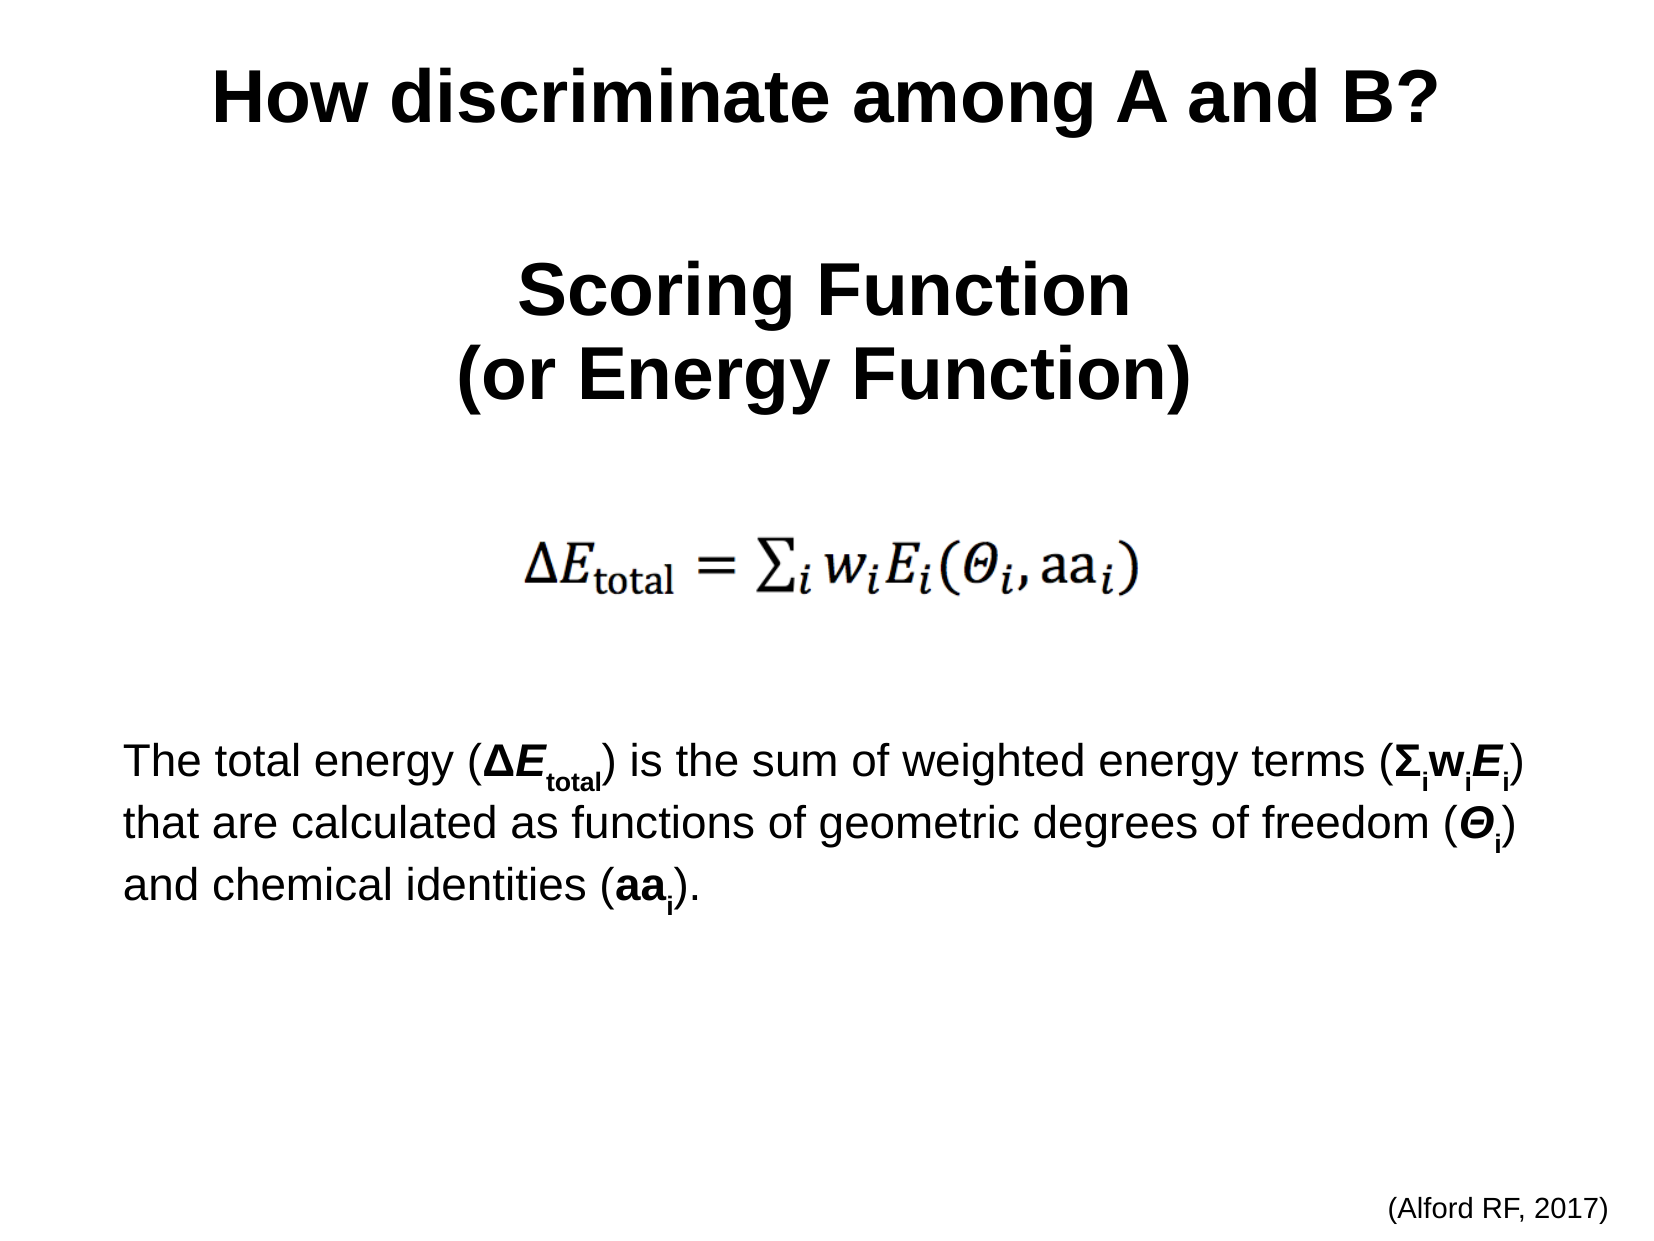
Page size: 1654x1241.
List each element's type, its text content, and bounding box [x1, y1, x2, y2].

picture [499, 491, 1170, 630]
text_box The total energy (ΔEtotal) is the sum of weighted energy terms (ΣiwiEi) that are calculated as functions of geometric degrees of freedom (Θi) and chemical identities (aai). [108, 727, 1549, 1014]
text_box How discriminate among A and B? [0, 47, 1654, 146]
text_box (Alford RF, 2017) [1020, 1185, 1625, 1233]
text_box Scoring Function (or Energy Function) [150, 240, 1501, 727]
